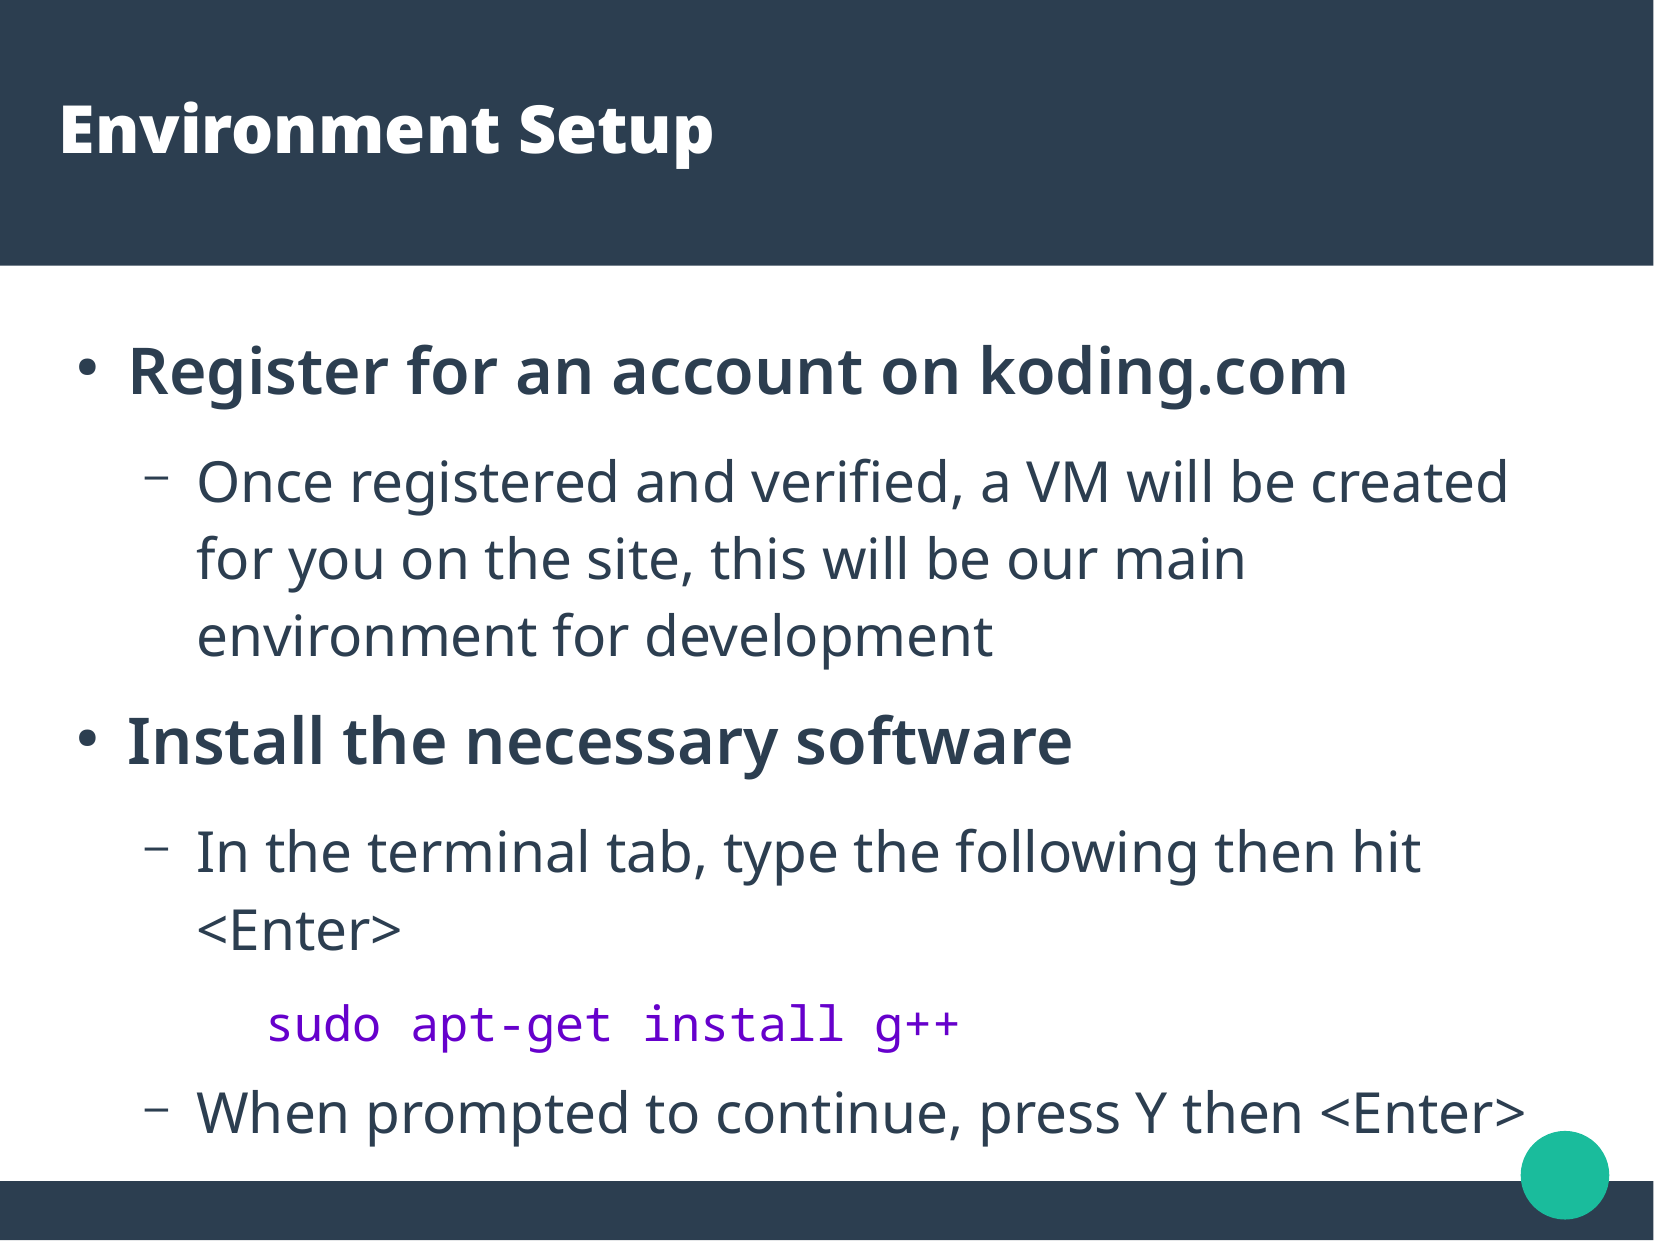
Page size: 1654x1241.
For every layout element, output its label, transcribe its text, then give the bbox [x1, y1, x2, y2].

list Register for an account on koding.com Once registered and verified, a VM will be created for you on the site, this will be our main environment for development Install the necessary software In the terminal tab, type the following then hit <Enter> sudo apt-get install g++ When prompted to continue, press Y then <Enter> [59, 324, 1595, 1152]
title Environment Setup [59, 49, 1595, 207]
